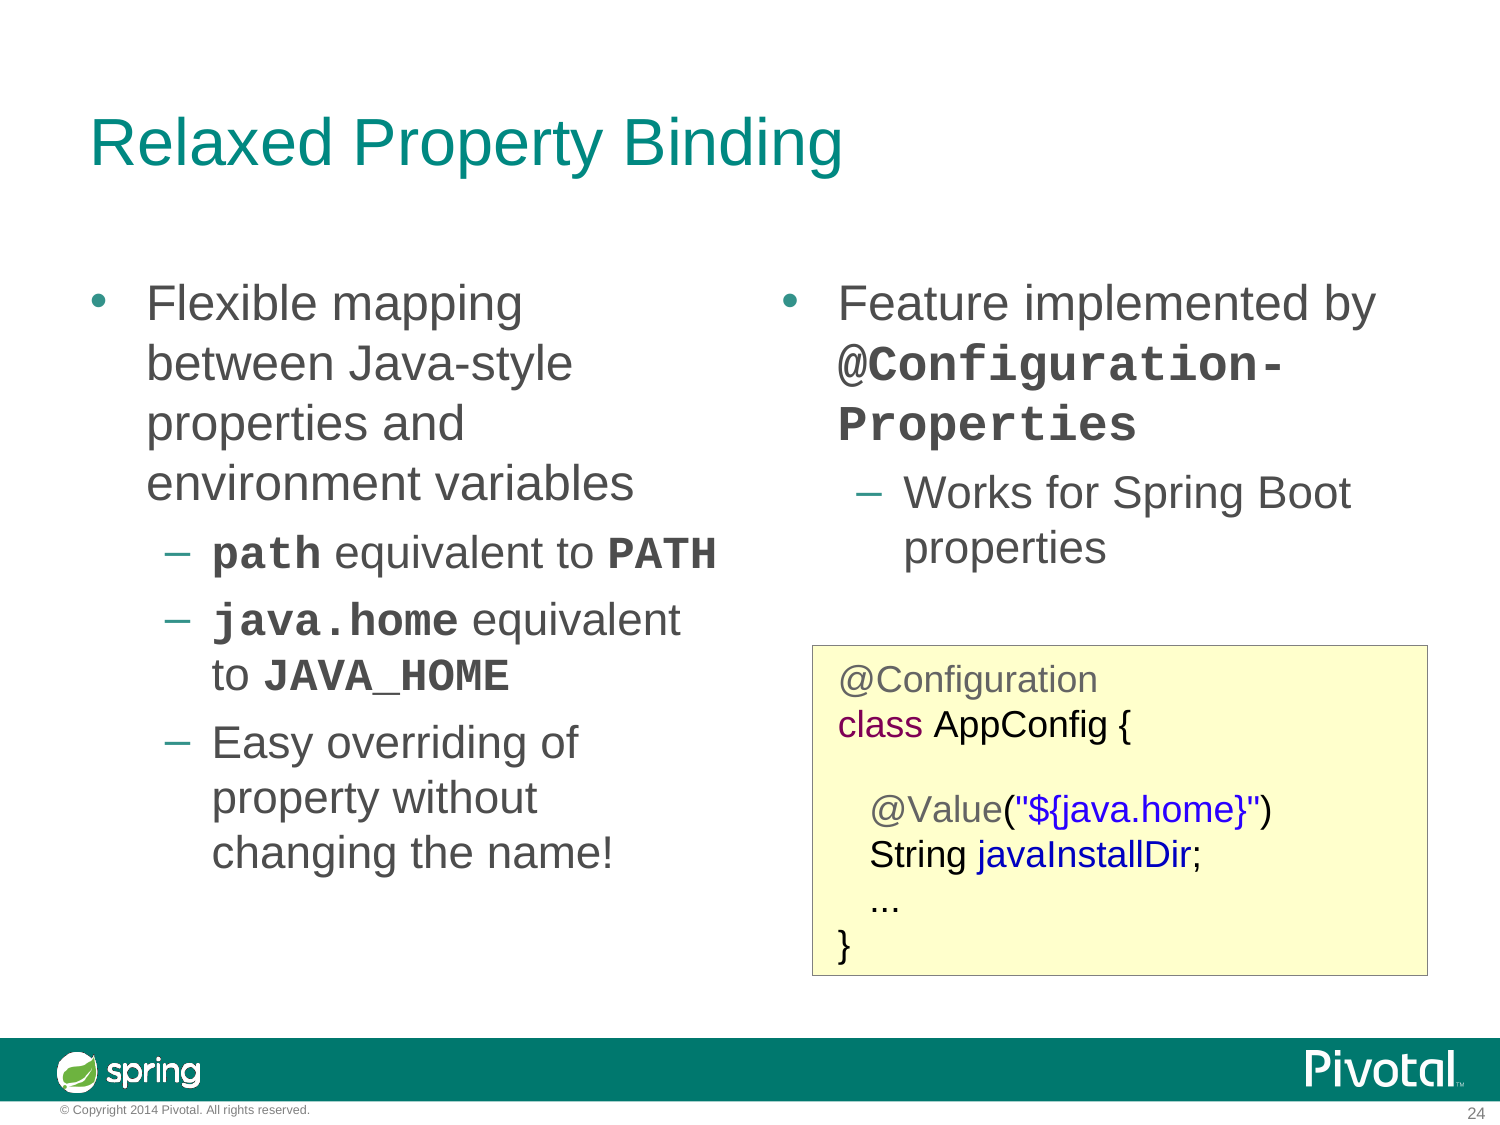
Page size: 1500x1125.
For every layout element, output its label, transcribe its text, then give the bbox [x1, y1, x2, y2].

picture [32, 1041, 210, 1103]
title Relaxed Property Binding [75, 45, 1426, 233]
list Feature implemented by @Configuration-Properties Works for Spring Boot properties [766, 262, 1426, 931]
list Flexible mapping between Java-style properties and environment variables path equivalent to PATH java.home equivalent to JAVA_HOME Easy overriding of property without changing the name! [75, 262, 734, 931]
text_box @Configuration class AppConfig { @Value("${java.home}") String javaInstallDir; ... } [812, 645, 1428, 976]
picture [1306, 1050, 1464, 1087]
